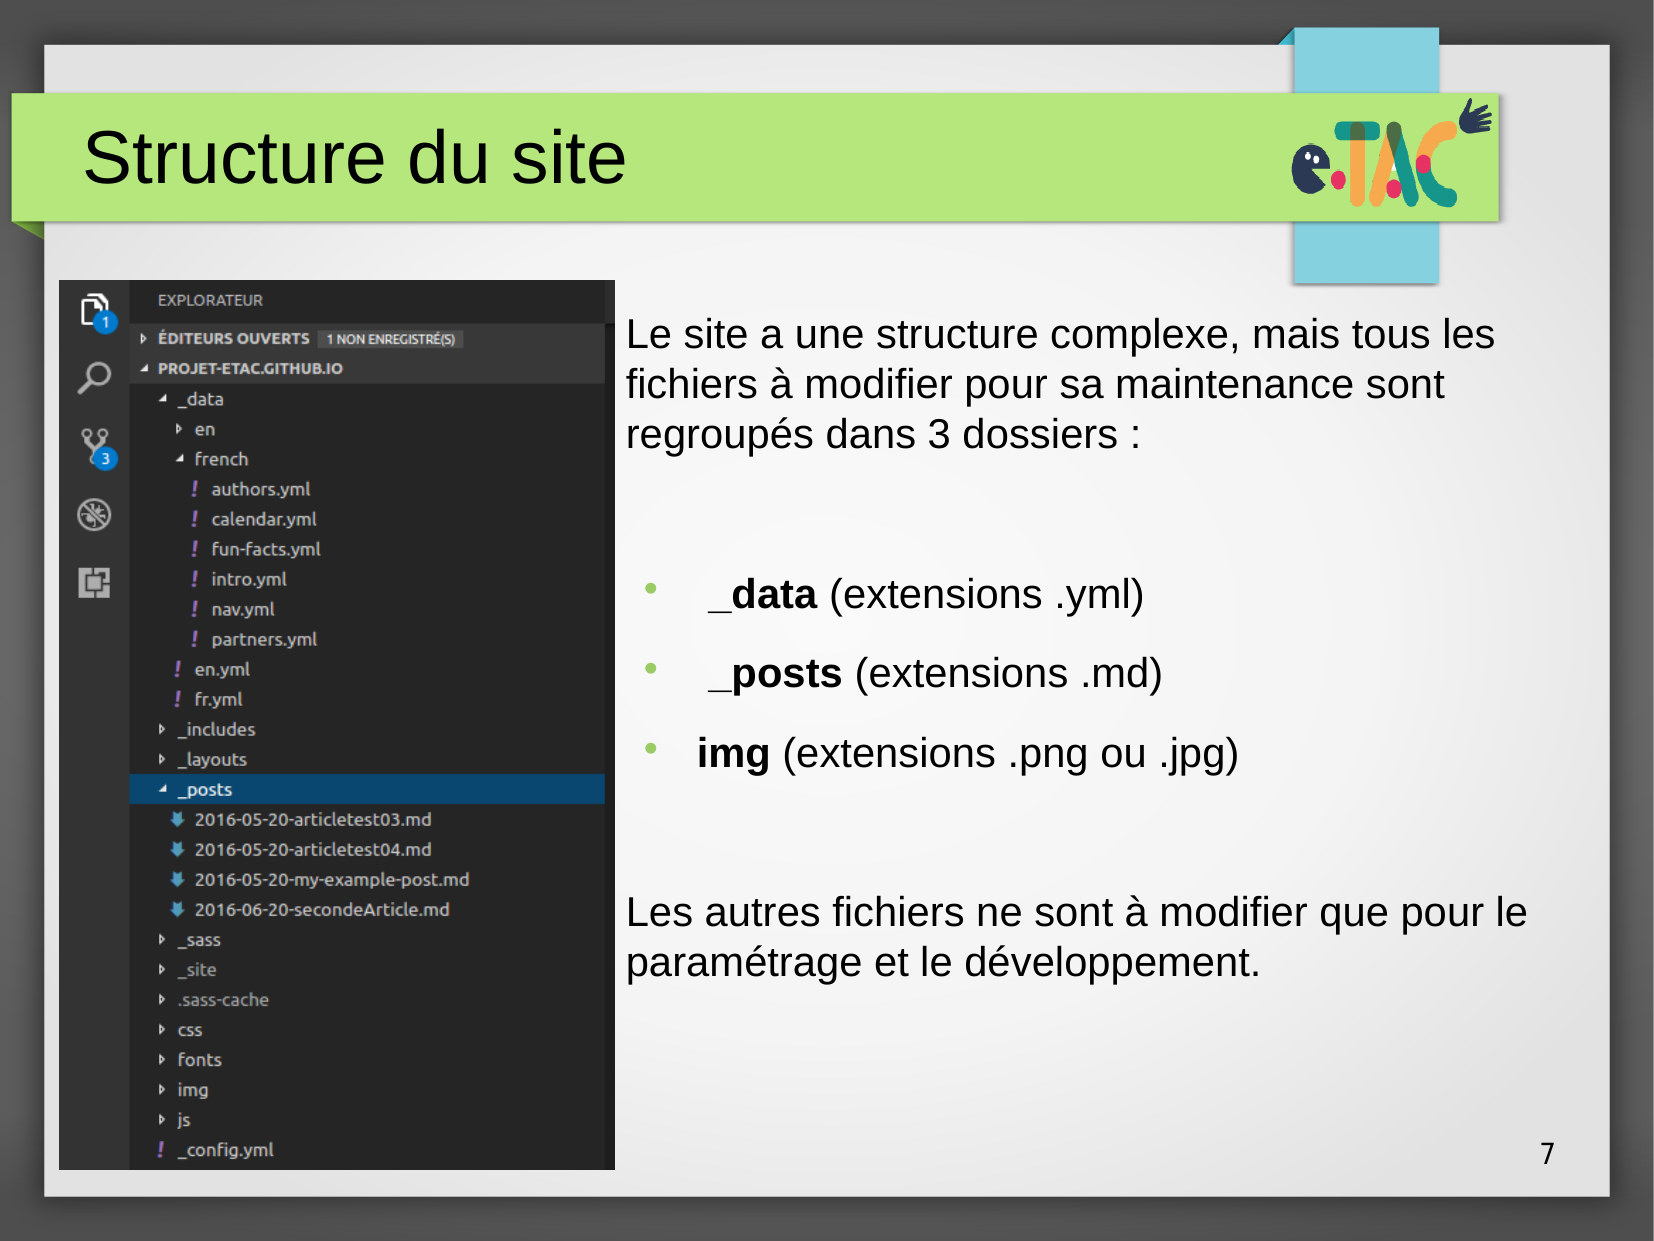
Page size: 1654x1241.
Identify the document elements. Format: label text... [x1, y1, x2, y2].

text_box Le site a une structure complexe, mais tous les fichiers à modifier pour sa maintenance sont regroupés dans 3 dossiers : _data (extensions .yml) _posts (extensions .md) img (extensions .png ou .jpg) Les autres fichiers ne sont à modifier que pour le paramétrage et le développement. [625, 307, 1571, 1027]
text_box Structure du site [82, 94, 1264, 213]
picture [0, 0, 1654, 1241]
